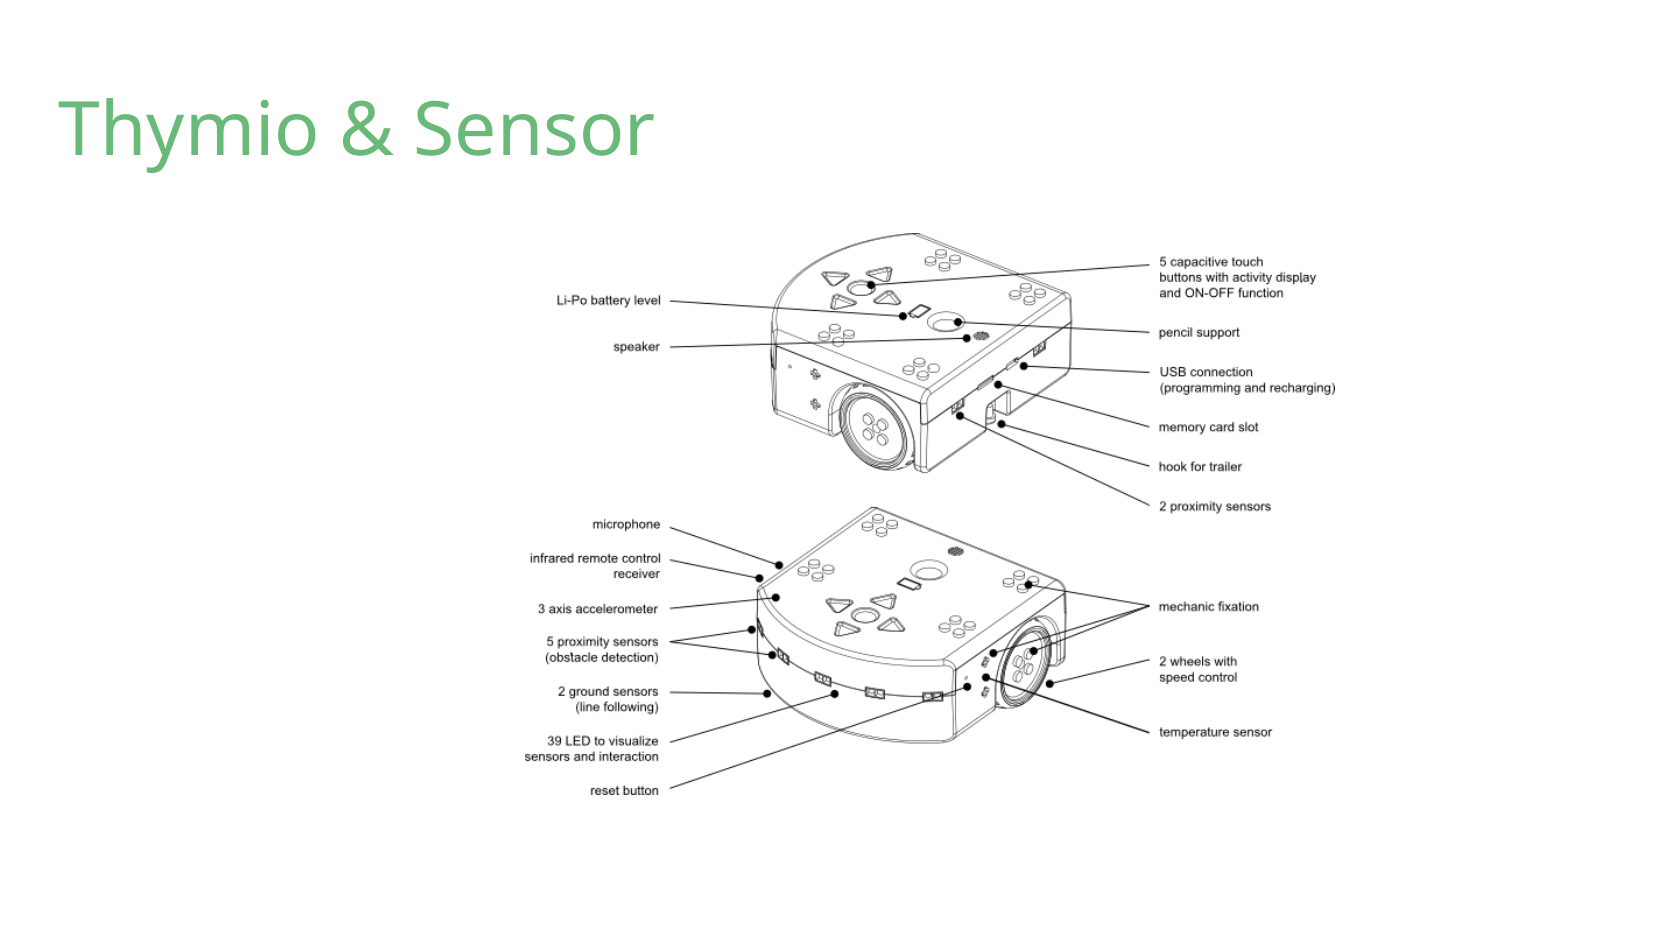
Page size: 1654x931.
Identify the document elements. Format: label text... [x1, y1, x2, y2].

picture [525, 233, 1335, 796]
title Thymio & Sensor [59, 59, 1595, 178]
